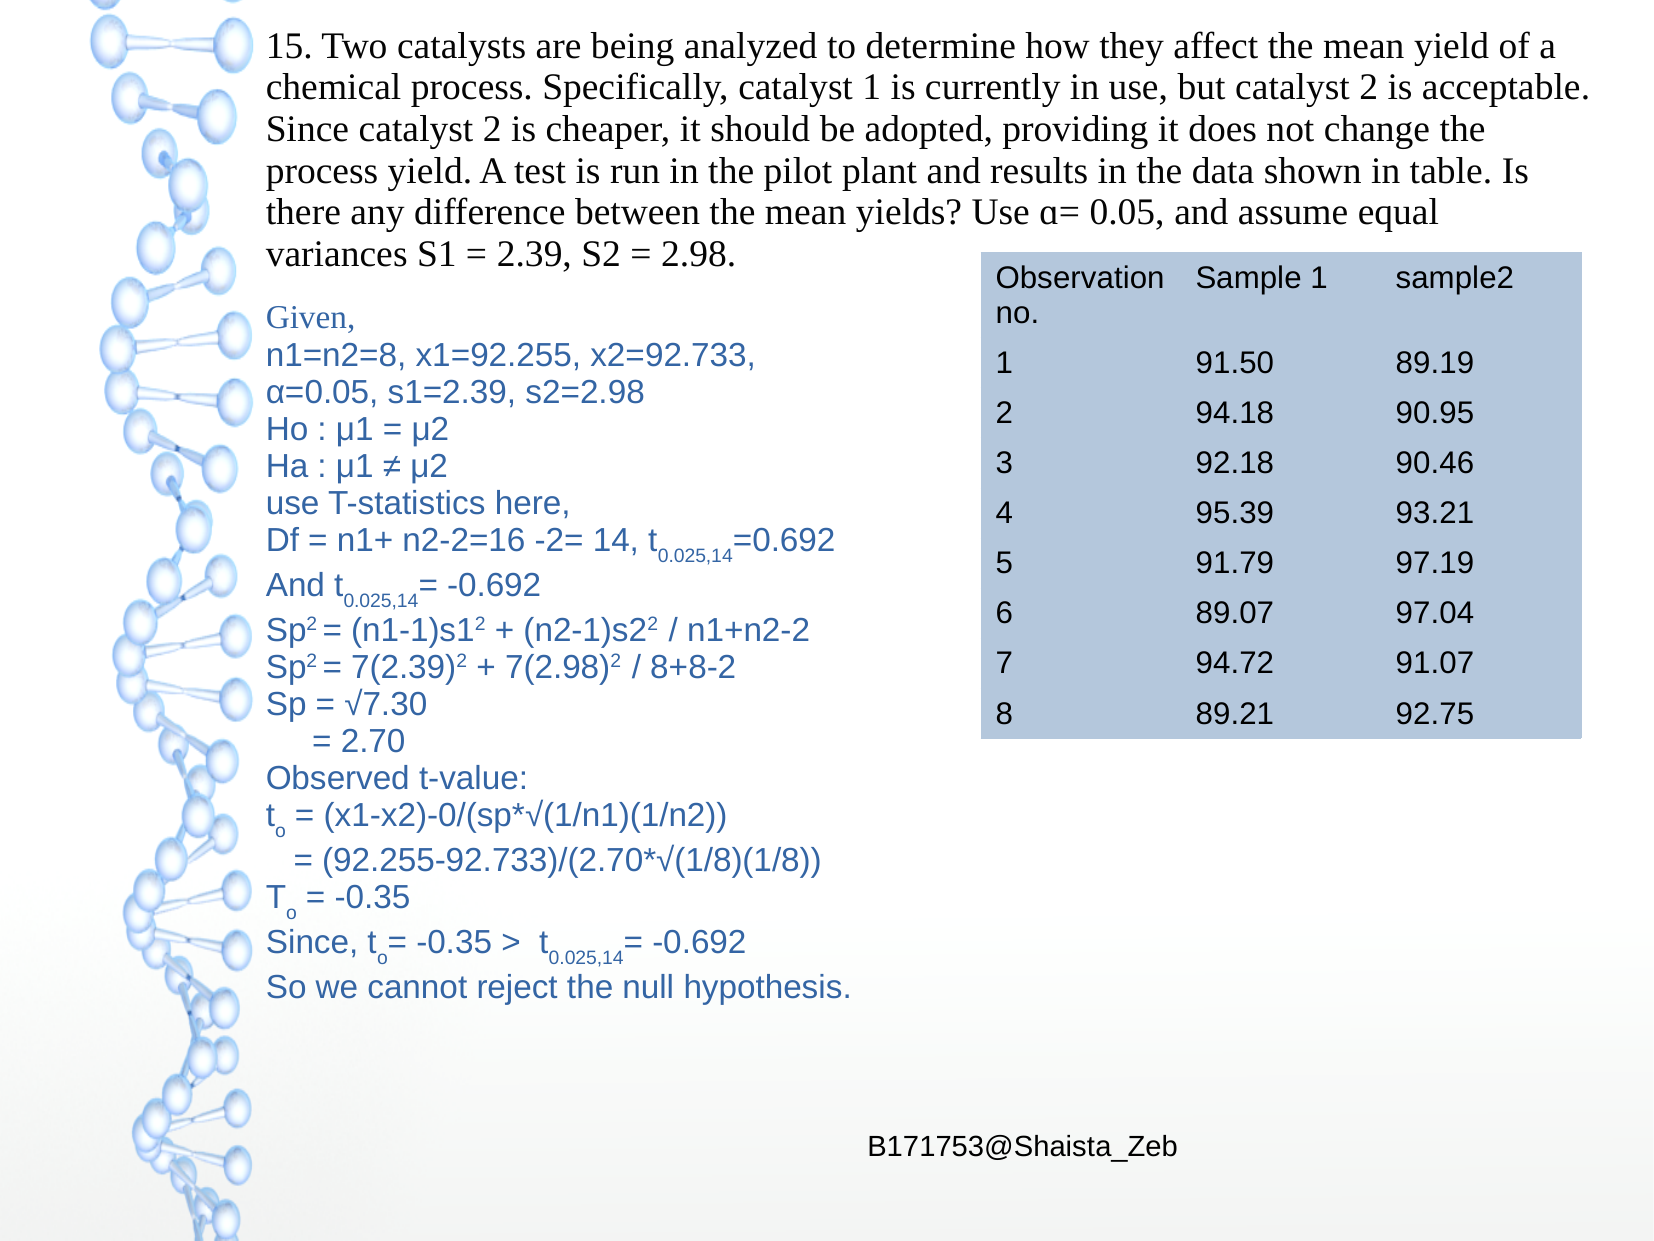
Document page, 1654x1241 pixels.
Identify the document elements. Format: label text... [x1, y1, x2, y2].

title 15. Two catalysts are being analyzed to determine how they affect the mean yield of a chemical process. Specifically, catalyst 1 is currently in use, but catalyst 2 is acceptable. Since catalyst 2 is cheaper, it should be adopted, providing it does not change the process yield. A test is run in the pilot plant and results in the data shown in table. Is there any difference between the mean yields? Use ɑ= 0.05, and assume equal variances S1 = 2.39, S2 = 2.98. [265, 24, 1595, 275]
table_header Observation no. [982, 253, 1181, 337]
table_cell 92.18 [1182, 438, 1381, 488]
table_cell 4 [982, 489, 1181, 538]
table_cell 89.07 [1182, 589, 1381, 638]
table_cell 91.50 [1182, 338, 1381, 387]
picture [0, 0, 1654, 1241]
table_cell 5 [982, 539, 1181, 588]
table_cell 94.72 [1182, 639, 1381, 688]
table_cell 95.39 [1182, 489, 1381, 538]
table_cell 89.19 [1382, 338, 1581, 387]
table_cell 2 [982, 388, 1181, 437]
table_cell 1 [982, 338, 1181, 387]
table_cell 90.95 [1382, 388, 1581, 437]
subtitle Given, n1=n2=8, x1=92.255, x2=92.733, α=0.05, s1=2.39, s2=2.98 Ho : μ1 = μ2 Ha : μ1 ≠ μ2 use T-statistics here, Df = n1+ n2-2=16 -2= 14, t0.025,14=0.692 And t0.025,14= -0.692 Sp2 = (n1-1)s12 + (n2-1)s22 / n1+n2-2 Sp2 = 7(2.39)2 + 7(2.98)2 / 8+8-2 Sp = √7.30 = 2.70 Observed t-value: to = (x1-x2)-0/(sp*√(1/n1)(1/n2)) = (92.255-92.733)/(2.70*√(1/8)(1/8)) To = -0.35 Since, to= -0.35 > t0.025,14= -0.692 So we cannot reject the null hypothesis. [265, 299, 1595, 1111]
table_cell 94.18 [1182, 388, 1381, 437]
table_cell 91.07 [1382, 639, 1581, 688]
table_cell 6 [982, 589, 1181, 638]
table_cell 89.21 [1182, 689, 1381, 738]
table_cell 8 [982, 689, 1181, 738]
table_cell 97.04 [1382, 589, 1581, 638]
table_cell 3 [982, 438, 1181, 488]
table_header Sample 1 [1182, 253, 1381, 337]
table_cell 97.19 [1382, 539, 1581, 588]
table_cell 92.75 [1382, 689, 1581, 738]
table_header sample2 [1382, 253, 1581, 337]
table_cell 93.21 [1382, 489, 1581, 538]
table_cell 91.79 [1182, 539, 1381, 588]
table_cell 90.46 [1382, 438, 1581, 488]
table_cell 7 [982, 639, 1181, 688]
